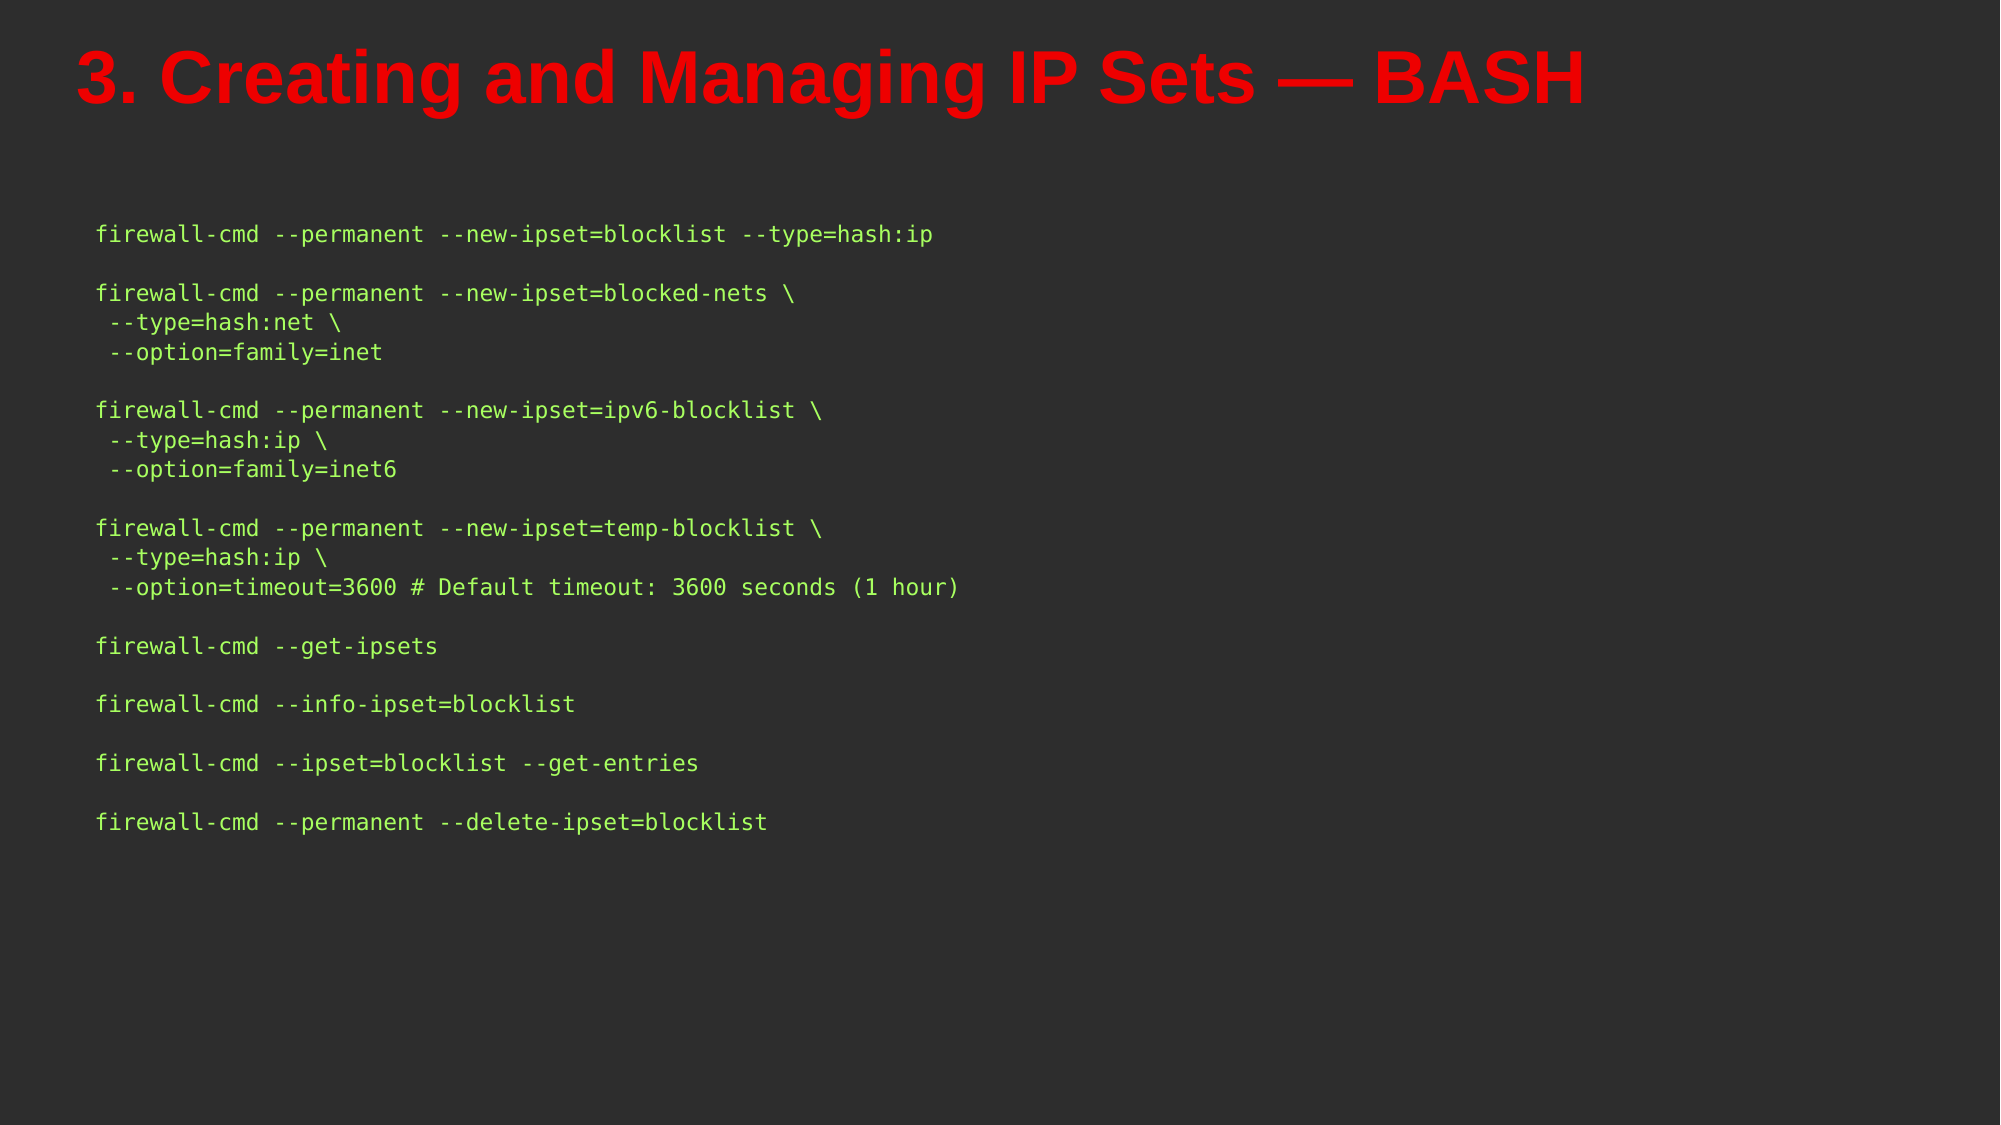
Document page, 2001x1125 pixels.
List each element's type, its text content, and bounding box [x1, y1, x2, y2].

text_box firewall-cmd --permanent --new-ipset=blocklist --type=hash:ip firewall-cmd --permanent --new-ipset=blocked-nets \ --type=hash:net \ --option=family=inet firewall-cmd --permanent --new-ipset=ipv6-blocklist \ --type=hash:ip \ --option=family=inet6 firewall-cmd --permanent --new-ipset=temp-blocklist \ --type=hash:ip \ --option=timeout=3600 # Default timeout: 3600 seconds (1 hour) firewall-cmd --get-ipsets firewall-cmd --info-ipset=blocklist firewall-cmd --ipset=blocklist --get-entries firewall-cmd --permanent --delete-ipset=blocklist [59, 194, 1942, 1093]
text_box 3. Creating and Managing IP Sets — BASH [59, 23, 1942, 178]
